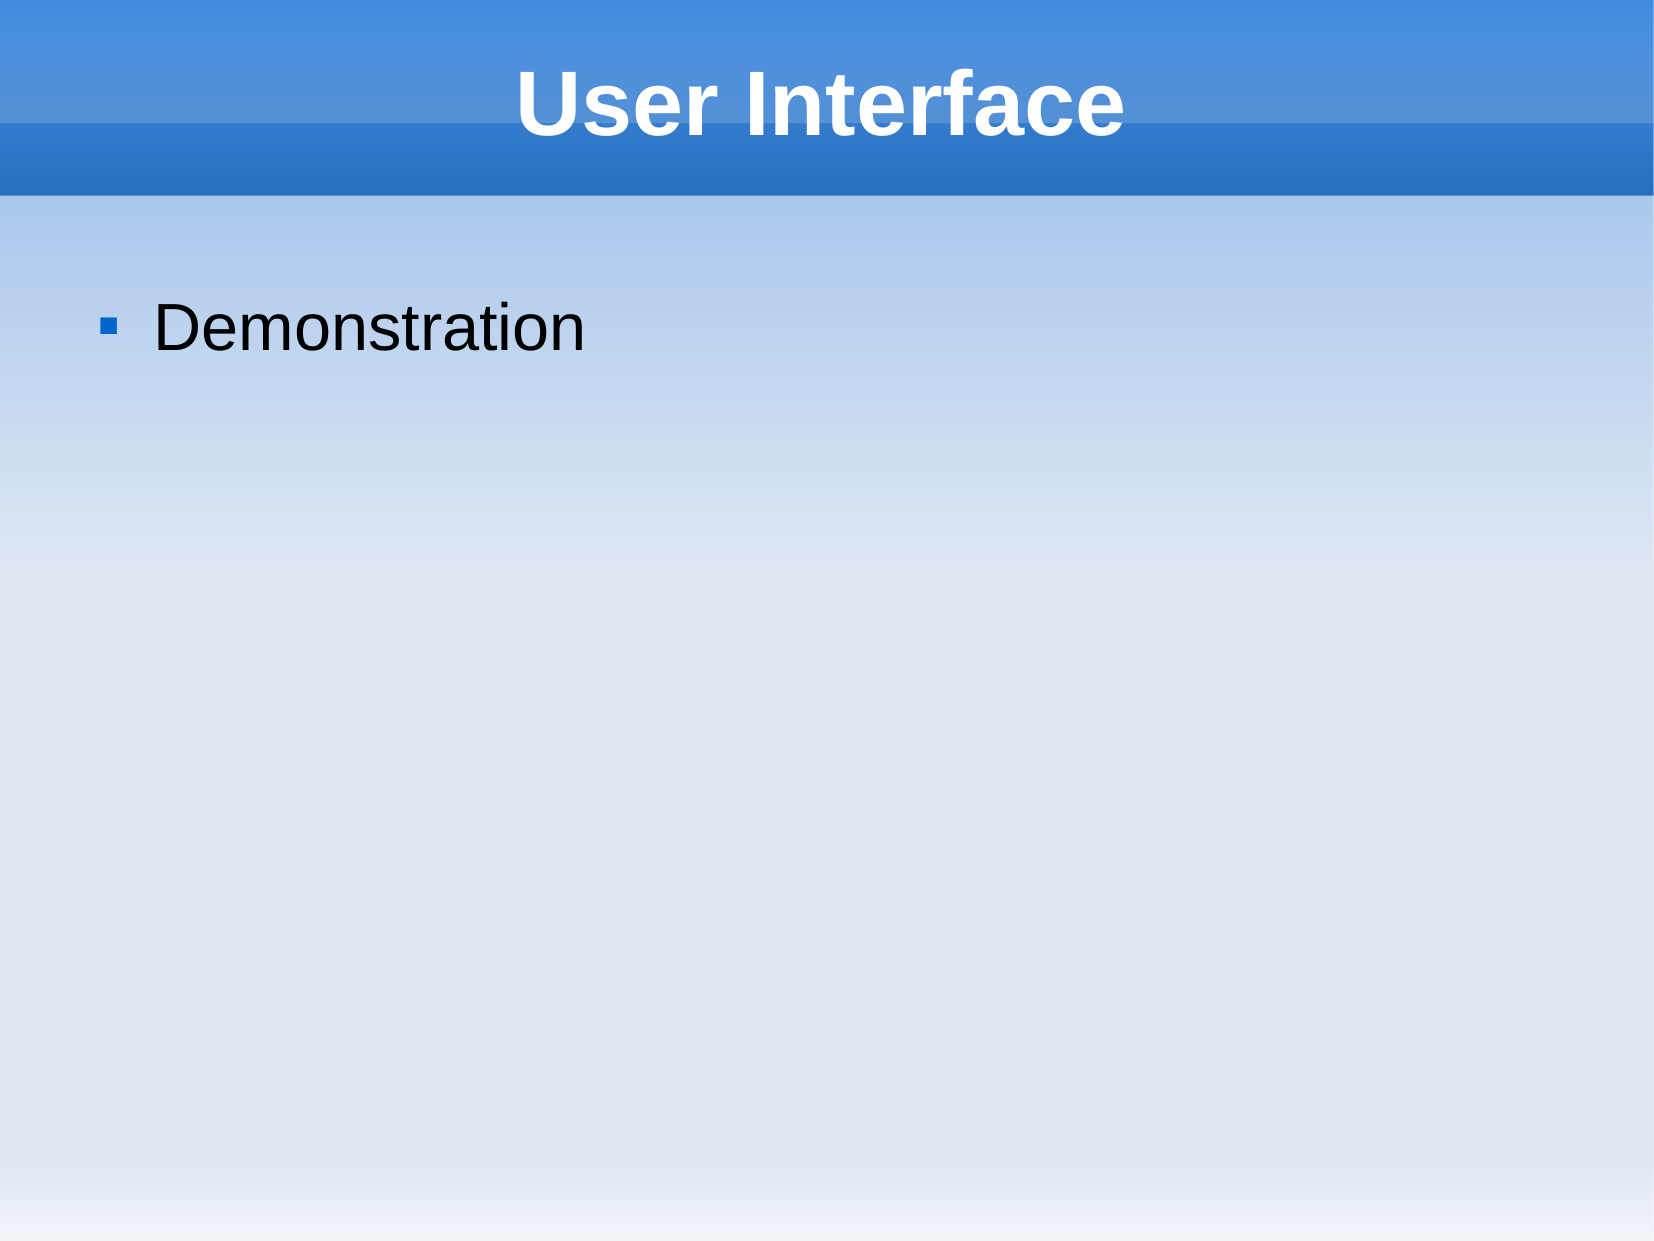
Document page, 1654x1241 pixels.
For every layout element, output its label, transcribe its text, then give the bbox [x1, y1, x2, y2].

picture [0, 0, 1654, 1241]
list Demonstration [82, 290, 1571, 1094]
title User Interface [76, 0, 1565, 208]
